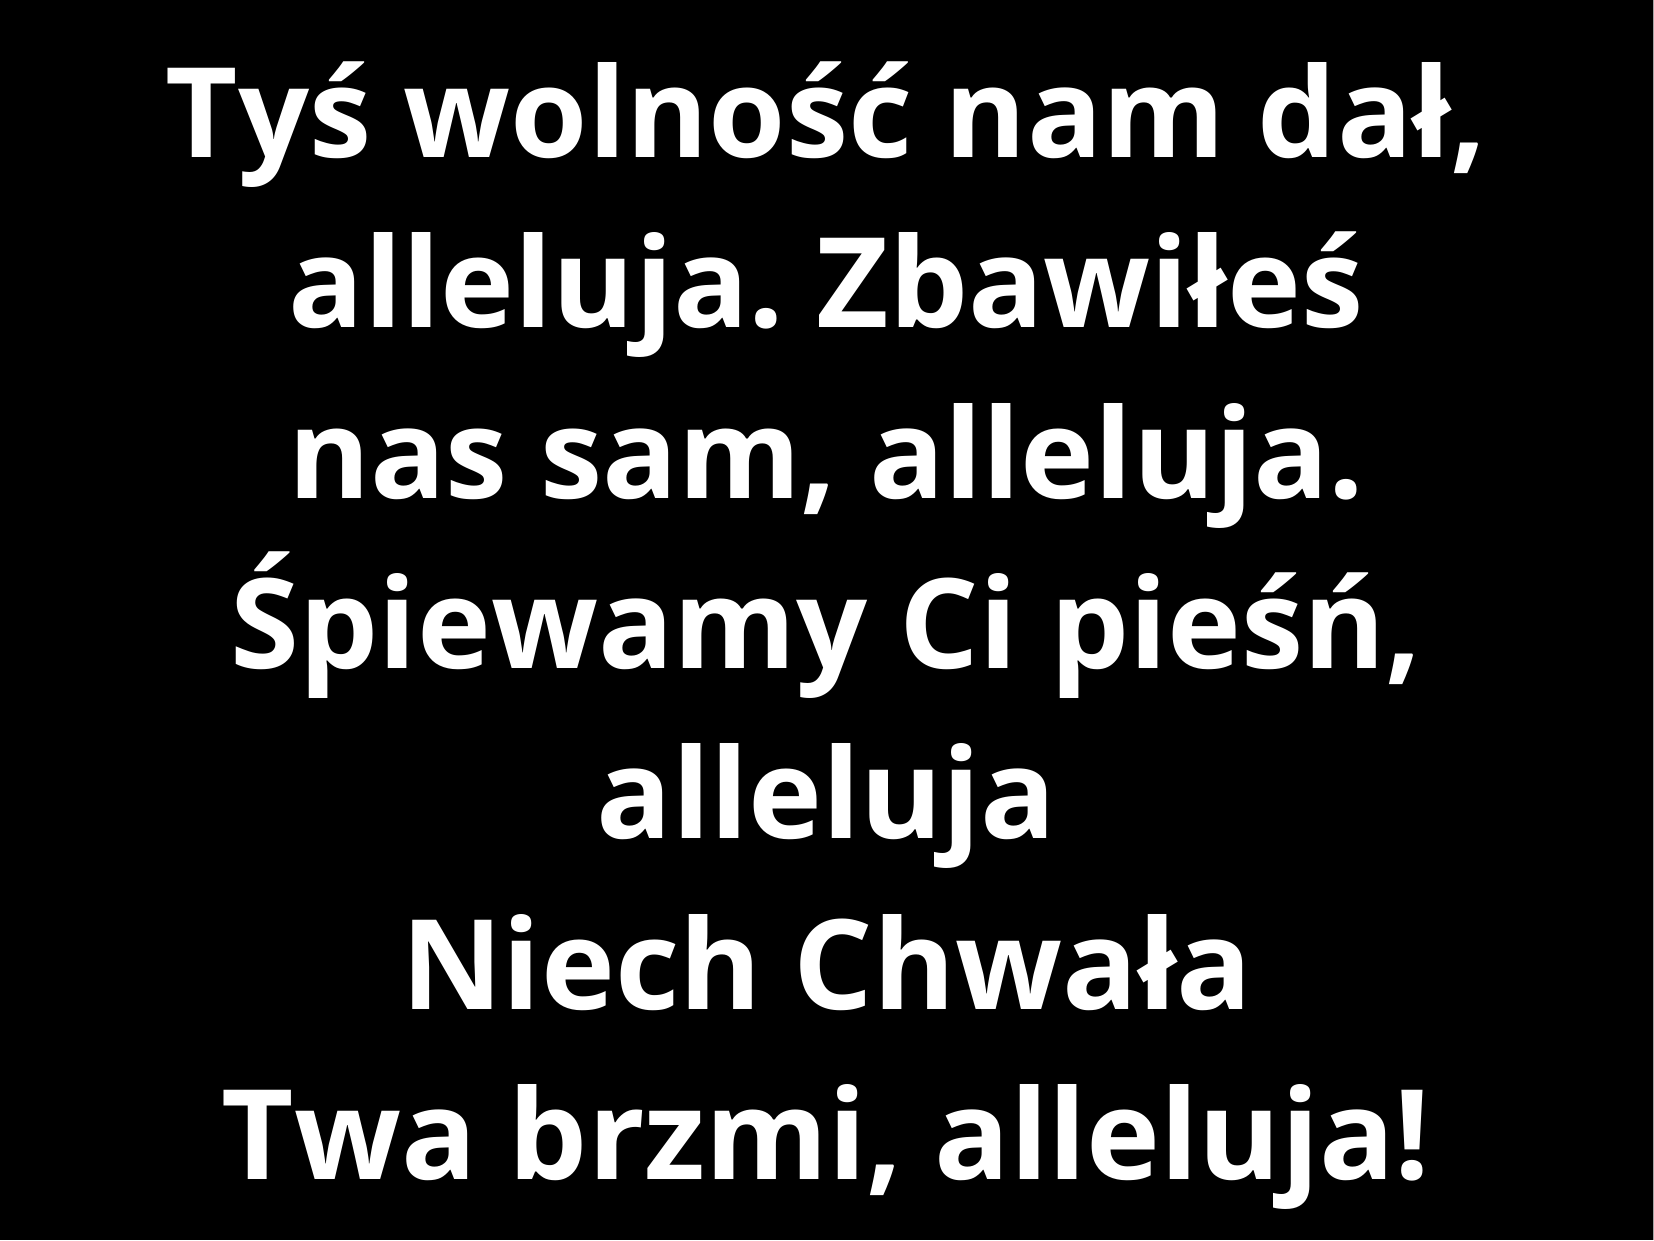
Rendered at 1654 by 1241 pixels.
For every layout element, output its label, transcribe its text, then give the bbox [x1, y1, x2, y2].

title Tyś wolność nam dał, alleluja. Zbawiłeś nas sam, alleluja. Śpiewamy Ci pieśń, alleluja Niech Chwała Twa brzmi, alleluja! [0, 0, 1654, 1241]
